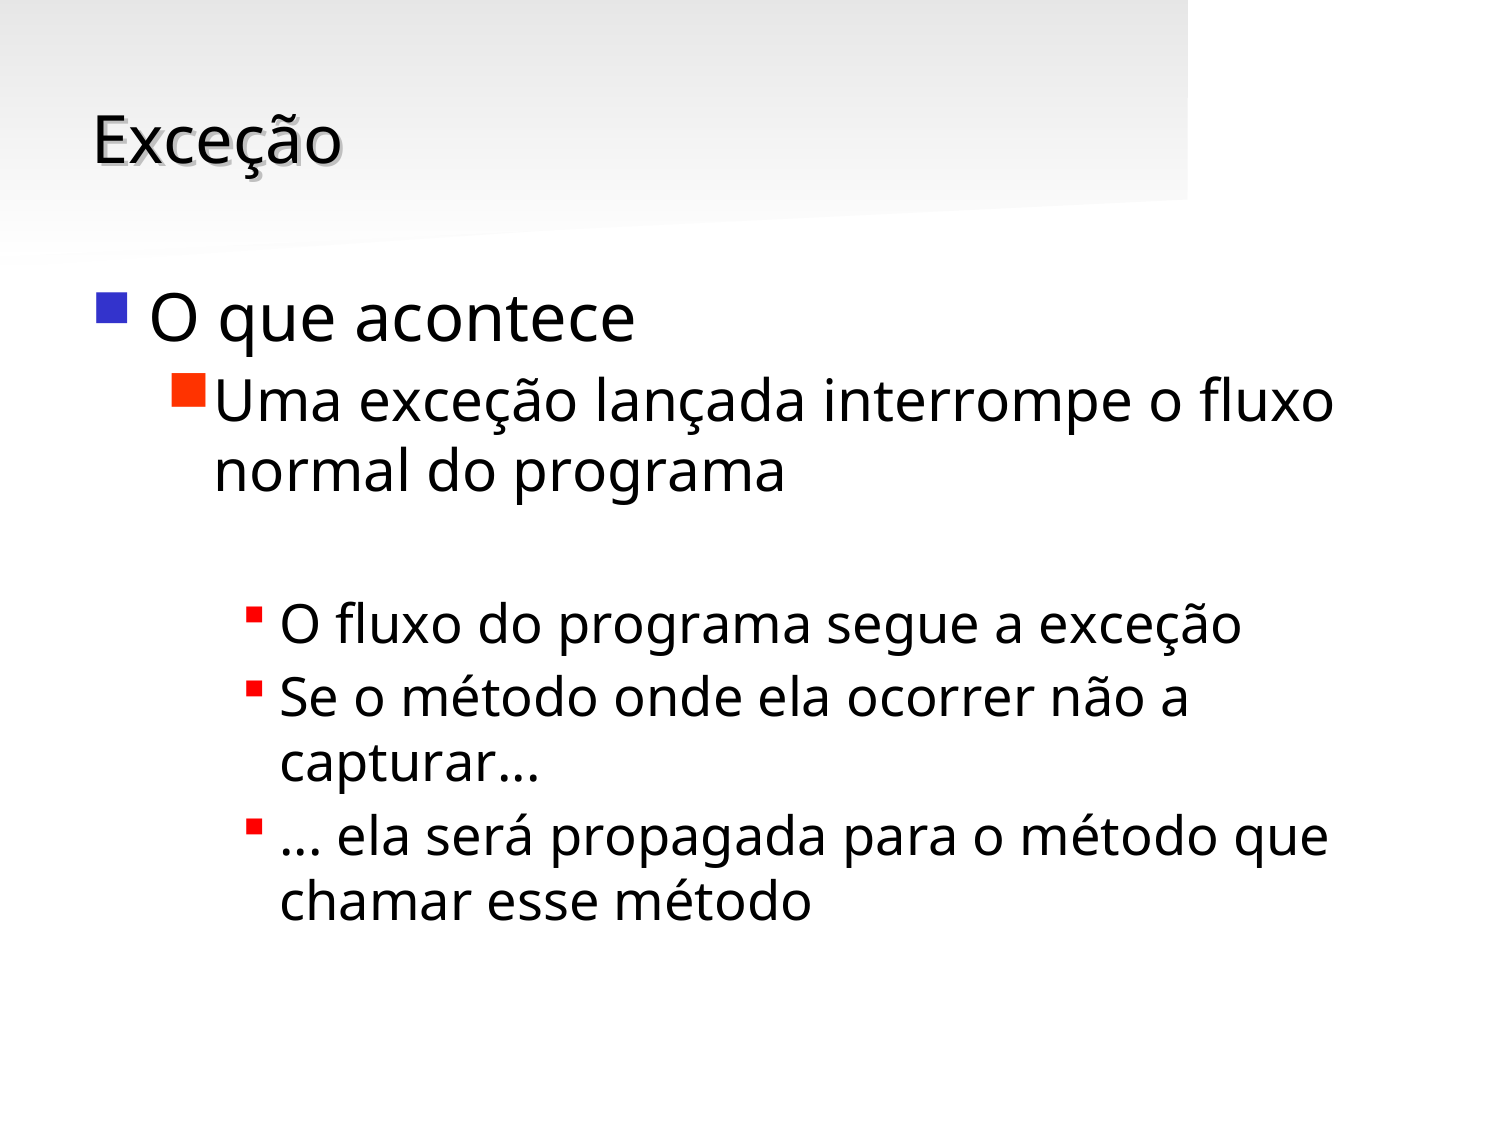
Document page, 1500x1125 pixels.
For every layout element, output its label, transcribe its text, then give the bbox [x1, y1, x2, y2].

title Exceção [76, 42, 1427, 231]
list O que acontece Uma exceção lançada interrompe o fluxo normal do programa O fluxo do programa segue a exceção Se o método onde ela ocorrer não a capturar... ... ela será propagada para o método que chamar esse método [76, 267, 1427, 1012]
